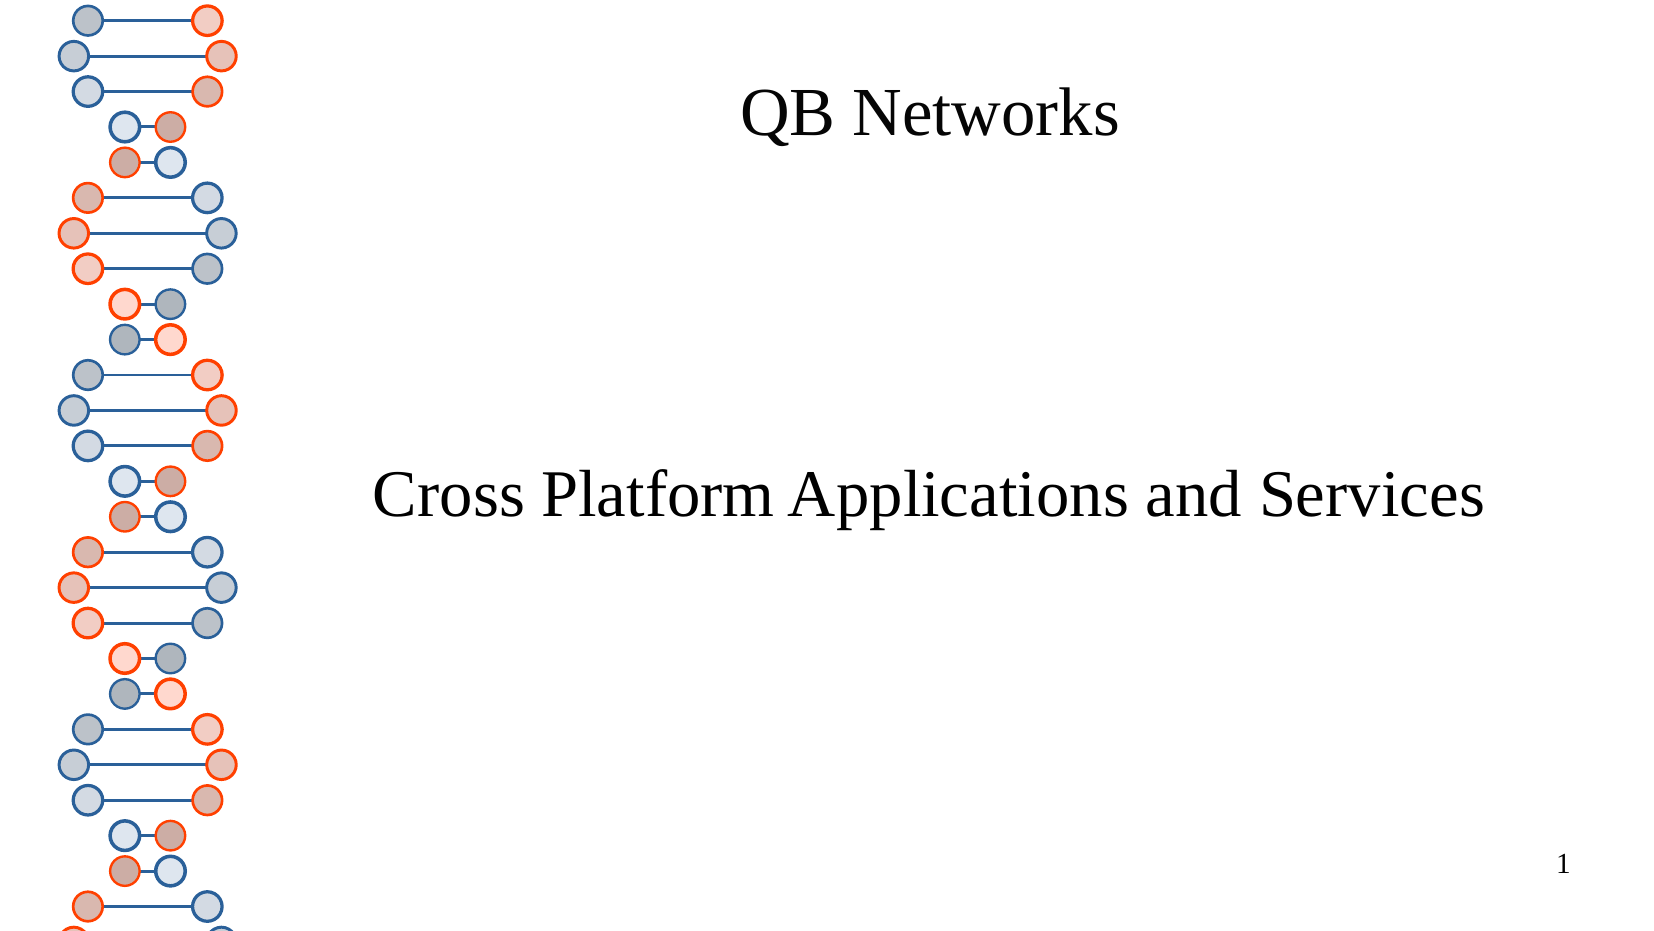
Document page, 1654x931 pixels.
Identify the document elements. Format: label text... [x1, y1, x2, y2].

subtitle Cross Platform Applications and Services [265, 224, 1595, 764]
title QB Networks [265, 35, 1595, 189]
